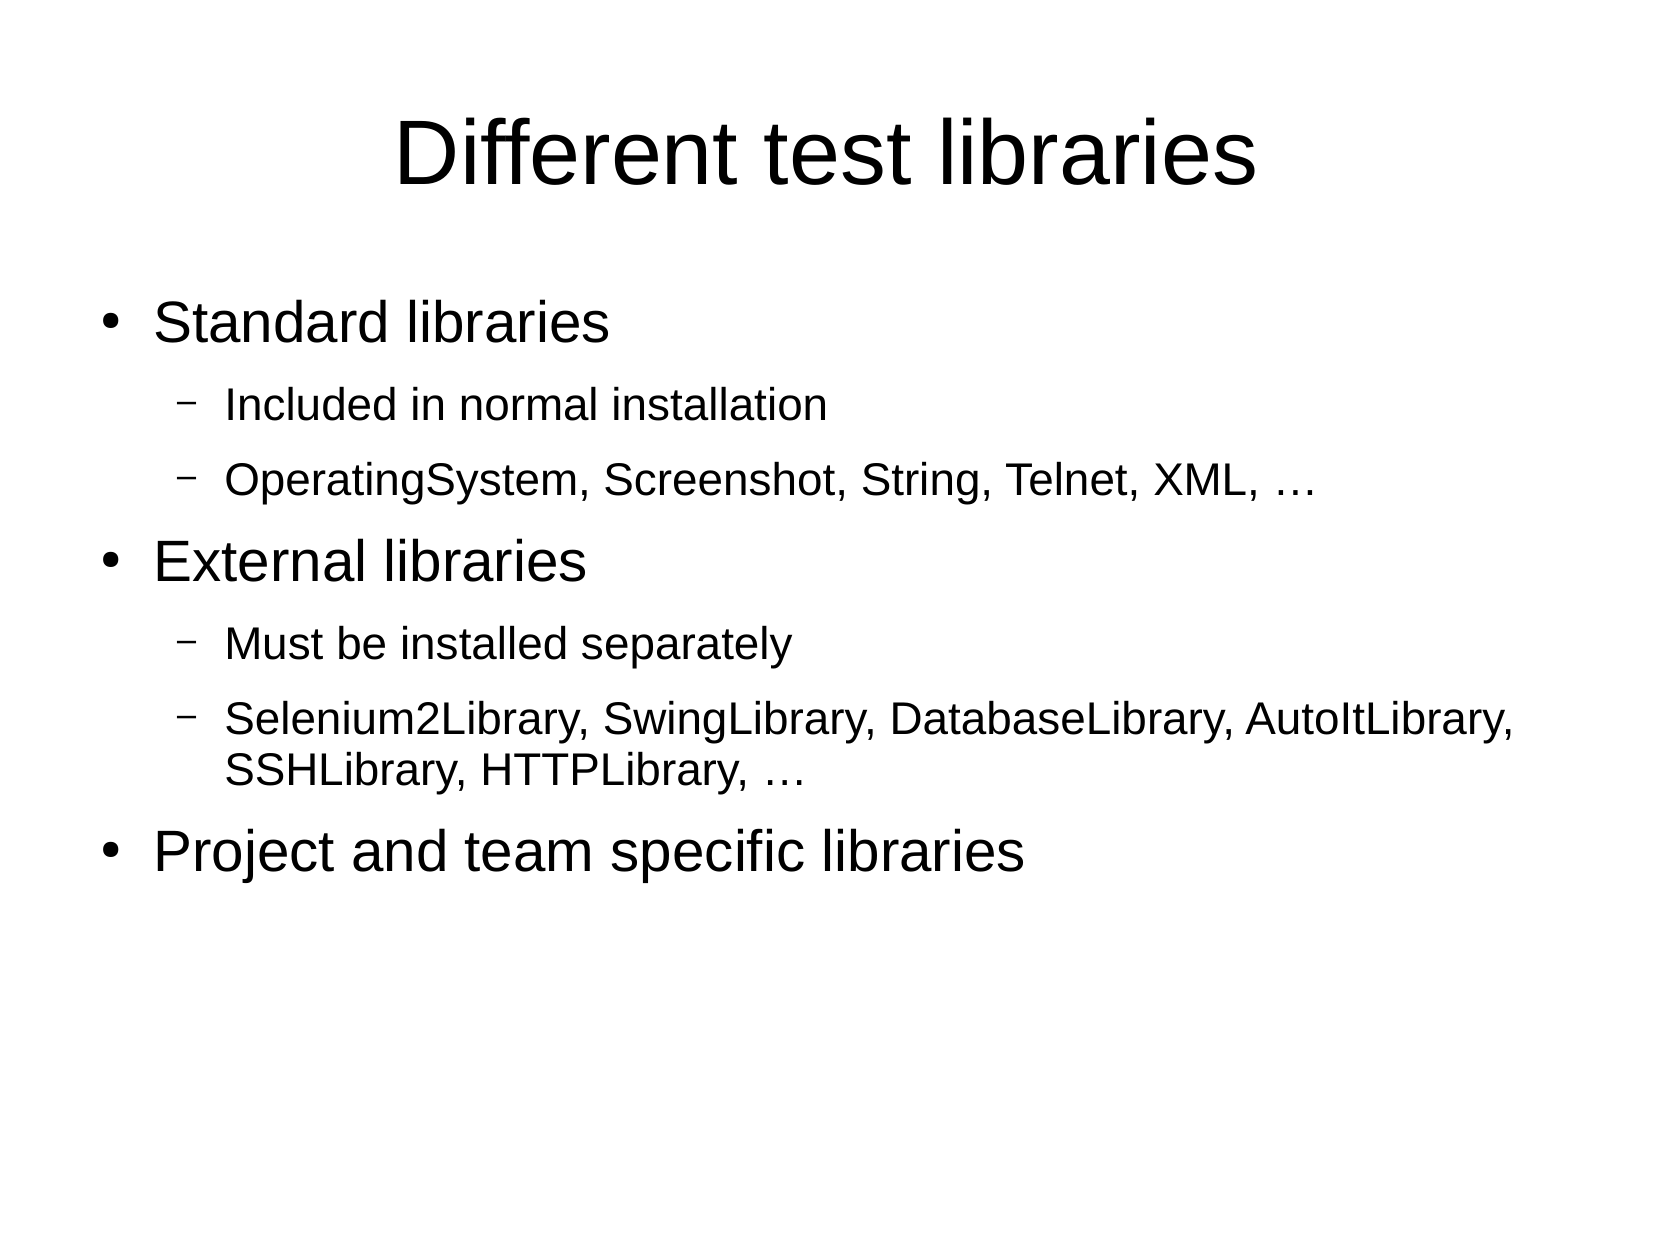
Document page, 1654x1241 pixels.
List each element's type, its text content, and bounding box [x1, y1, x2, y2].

title Different test libraries [82, 56, 1571, 250]
list Standard libraries Included in normal installation OperatingSystem, Screenshot, String, Telnet, XML, … External libraries Must be installed separately Selenium2Library, SwingLibrary, DatabaseLibrary, AutoItLibrary, SSHLibrary, HTTPLibrary, … Project and team specific libraries [82, 290, 1571, 1094]
